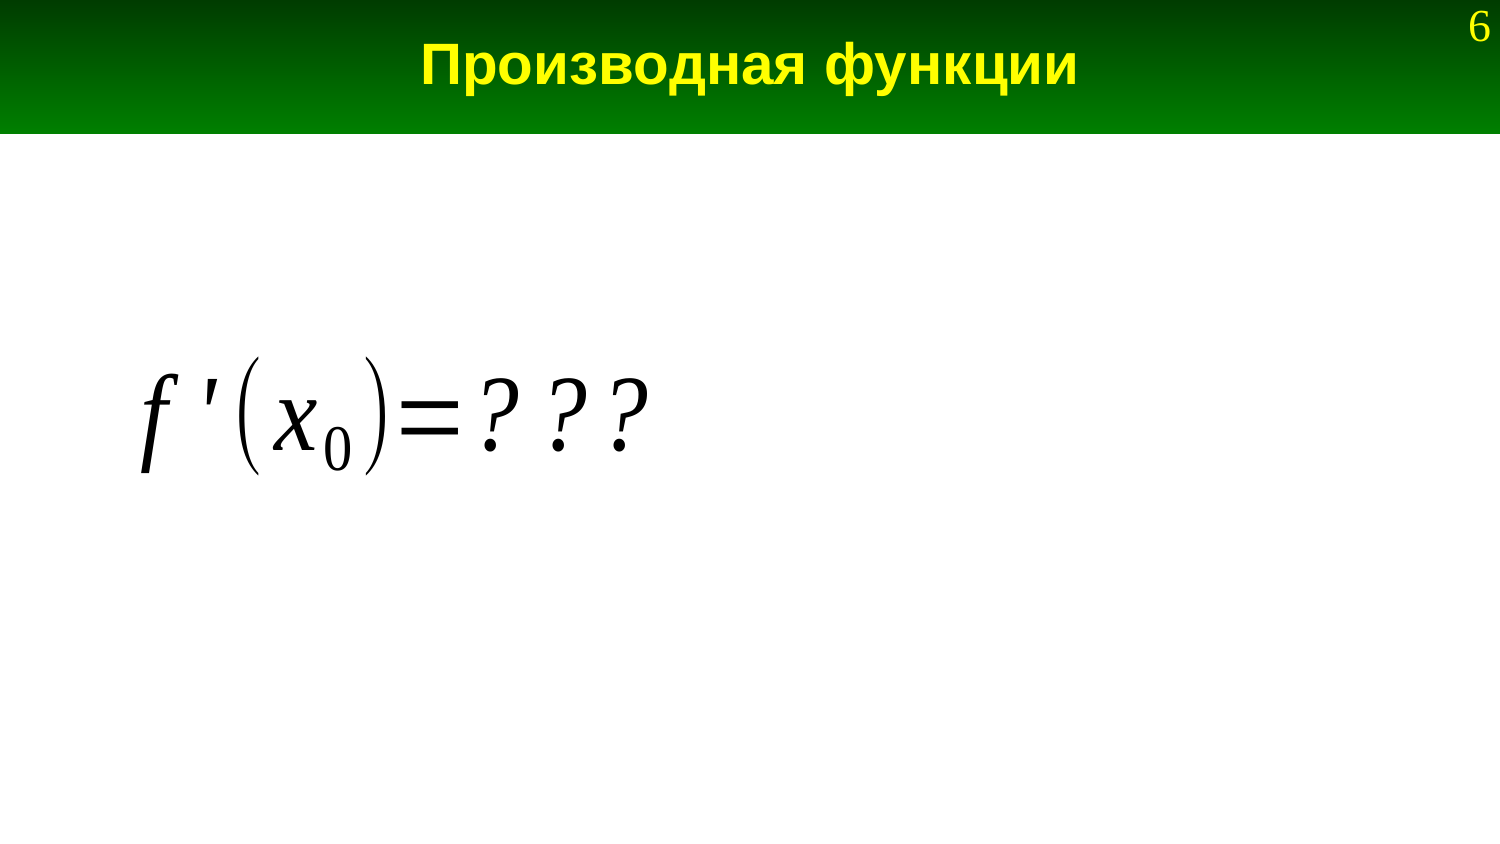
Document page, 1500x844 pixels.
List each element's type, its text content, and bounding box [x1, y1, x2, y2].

title Производная функции [112, 0, 1388, 123]
chart [115, 348, 677, 488]
